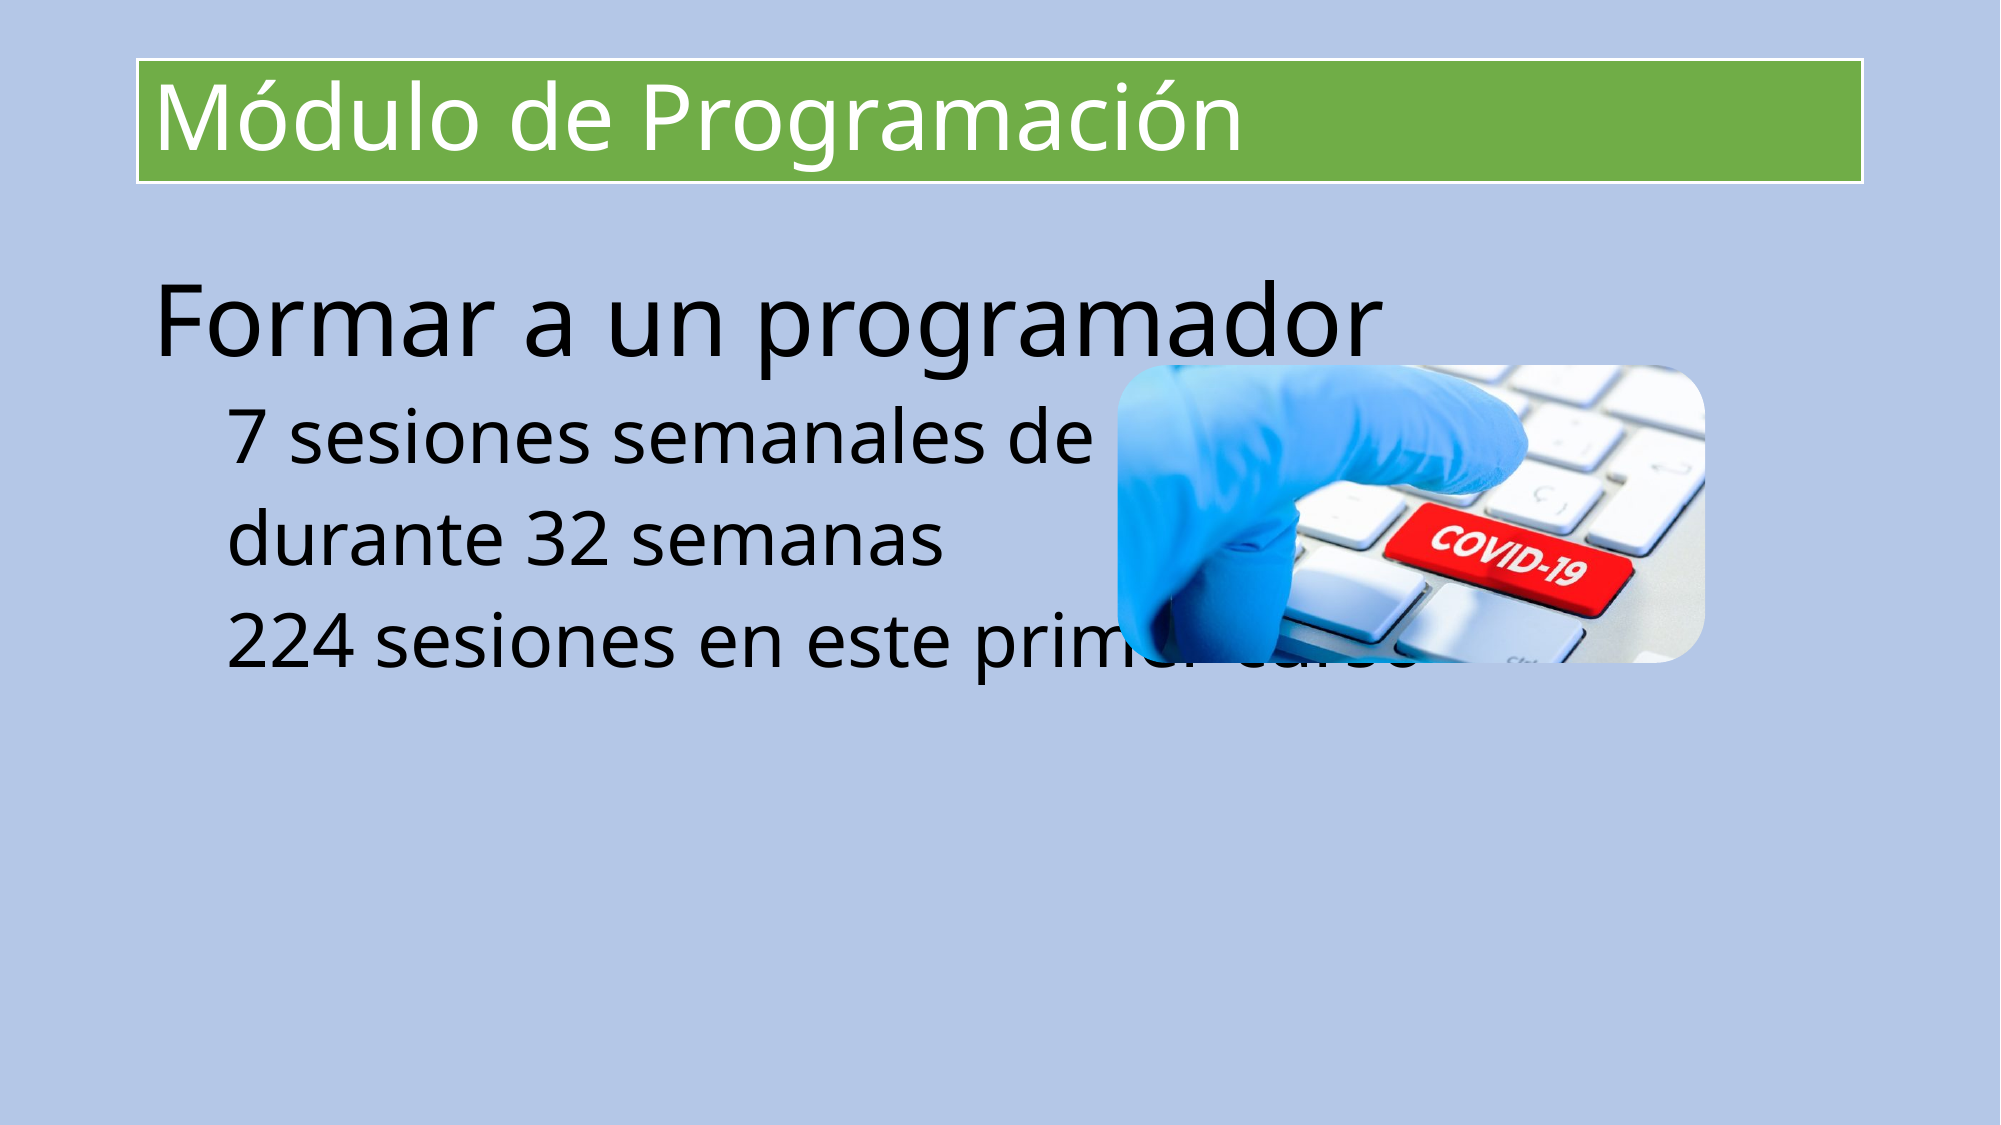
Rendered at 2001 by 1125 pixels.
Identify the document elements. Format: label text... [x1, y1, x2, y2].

text_box [1117, 365, 1706, 663]
title Módulo de Programación [137, 59, 1863, 183]
list Formar a un programador 7 sesiones semanales de clase durante 32 semanas 224 sesiones en este primer curso [137, 263, 1863, 977]
